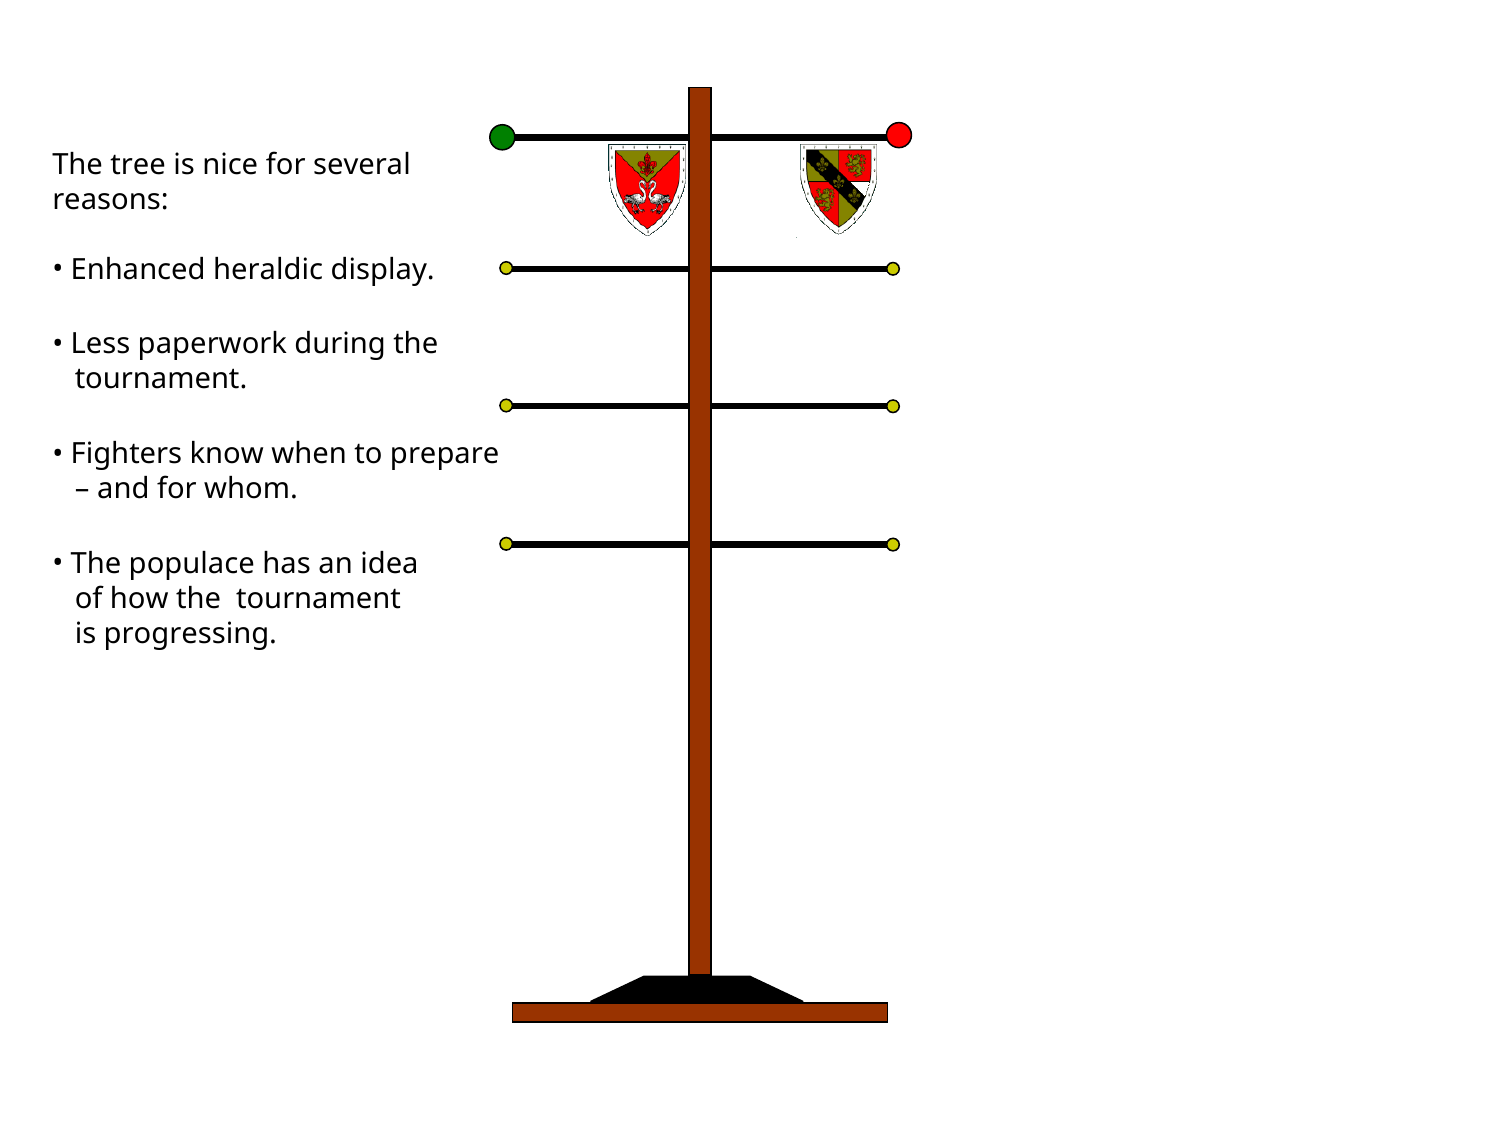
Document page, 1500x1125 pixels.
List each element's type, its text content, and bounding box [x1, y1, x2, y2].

text_box [512, 1003, 888, 1022]
text_box [886, 122, 912, 148]
text_box [489, 124, 515, 137]
text_box [886, 538, 900, 551]
text_box The tree is nice for several reasons: Enhanced heraldic display. Less paperwork during the tournament. Fighters know when to prepare – and for whom. The populace has an idea of how the tournament is progressing. [37, 137, 523, 657]
text_box [886, 262, 900, 276]
picture [796, 141, 881, 238]
picture [605, 141, 688, 241]
text_box [590, 87, 804, 1002]
text_box [886, 399, 900, 413]
